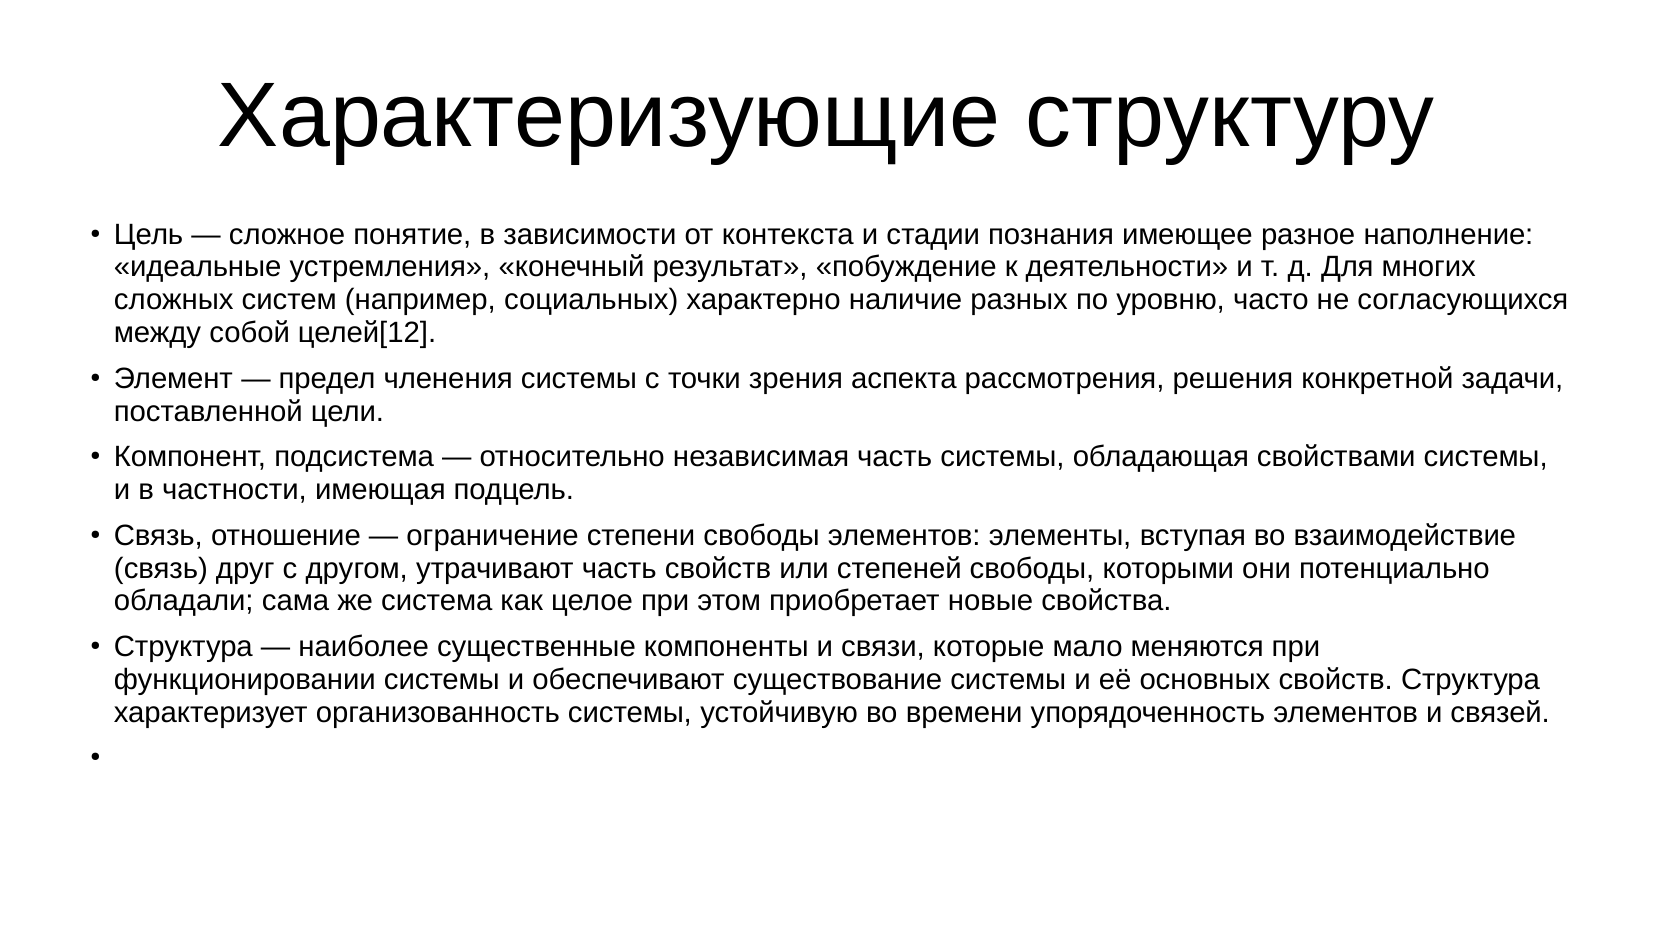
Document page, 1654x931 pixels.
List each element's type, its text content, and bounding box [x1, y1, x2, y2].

title Характеризующие структуру [82, 37, 1571, 193]
list Цель — сложное понятие, в зависимости от контекста и стадии познания имеющее разное наполнение: «идеальные устремления», «конечный результат», «побуждение к деятельности» и т. д. Для многих сложных систем (например, социальных) характерно наличие разных по уровню, часто не согласующихся между собой целей[12]. Элемент — предел членения системы с точки зрения аспекта рассмотрения, решения конкретной задачи, поставленной цели. Компонент, подсистема — относительно независимая часть системы, обладающая свойствами системы, и в частности, имеющая подцель. Связь, отношение — ограничение степени свободы элементов: элементы, вступая во взаимодействие (связь) друг с другом, утрачивают часть свойств или степеней свободы, которыми они потенциально обладали; сама же система как целое при этом приобретает новые свойства. Структура — наиболее существенные компоненты и связи, которые мало меняются при функционировании системы и обеспечивают существование системы и её основных свойств. Структура характеризует организованность системы, устойчивую во времени упорядоченность элементов и связей. [82, 217, 1571, 758]
